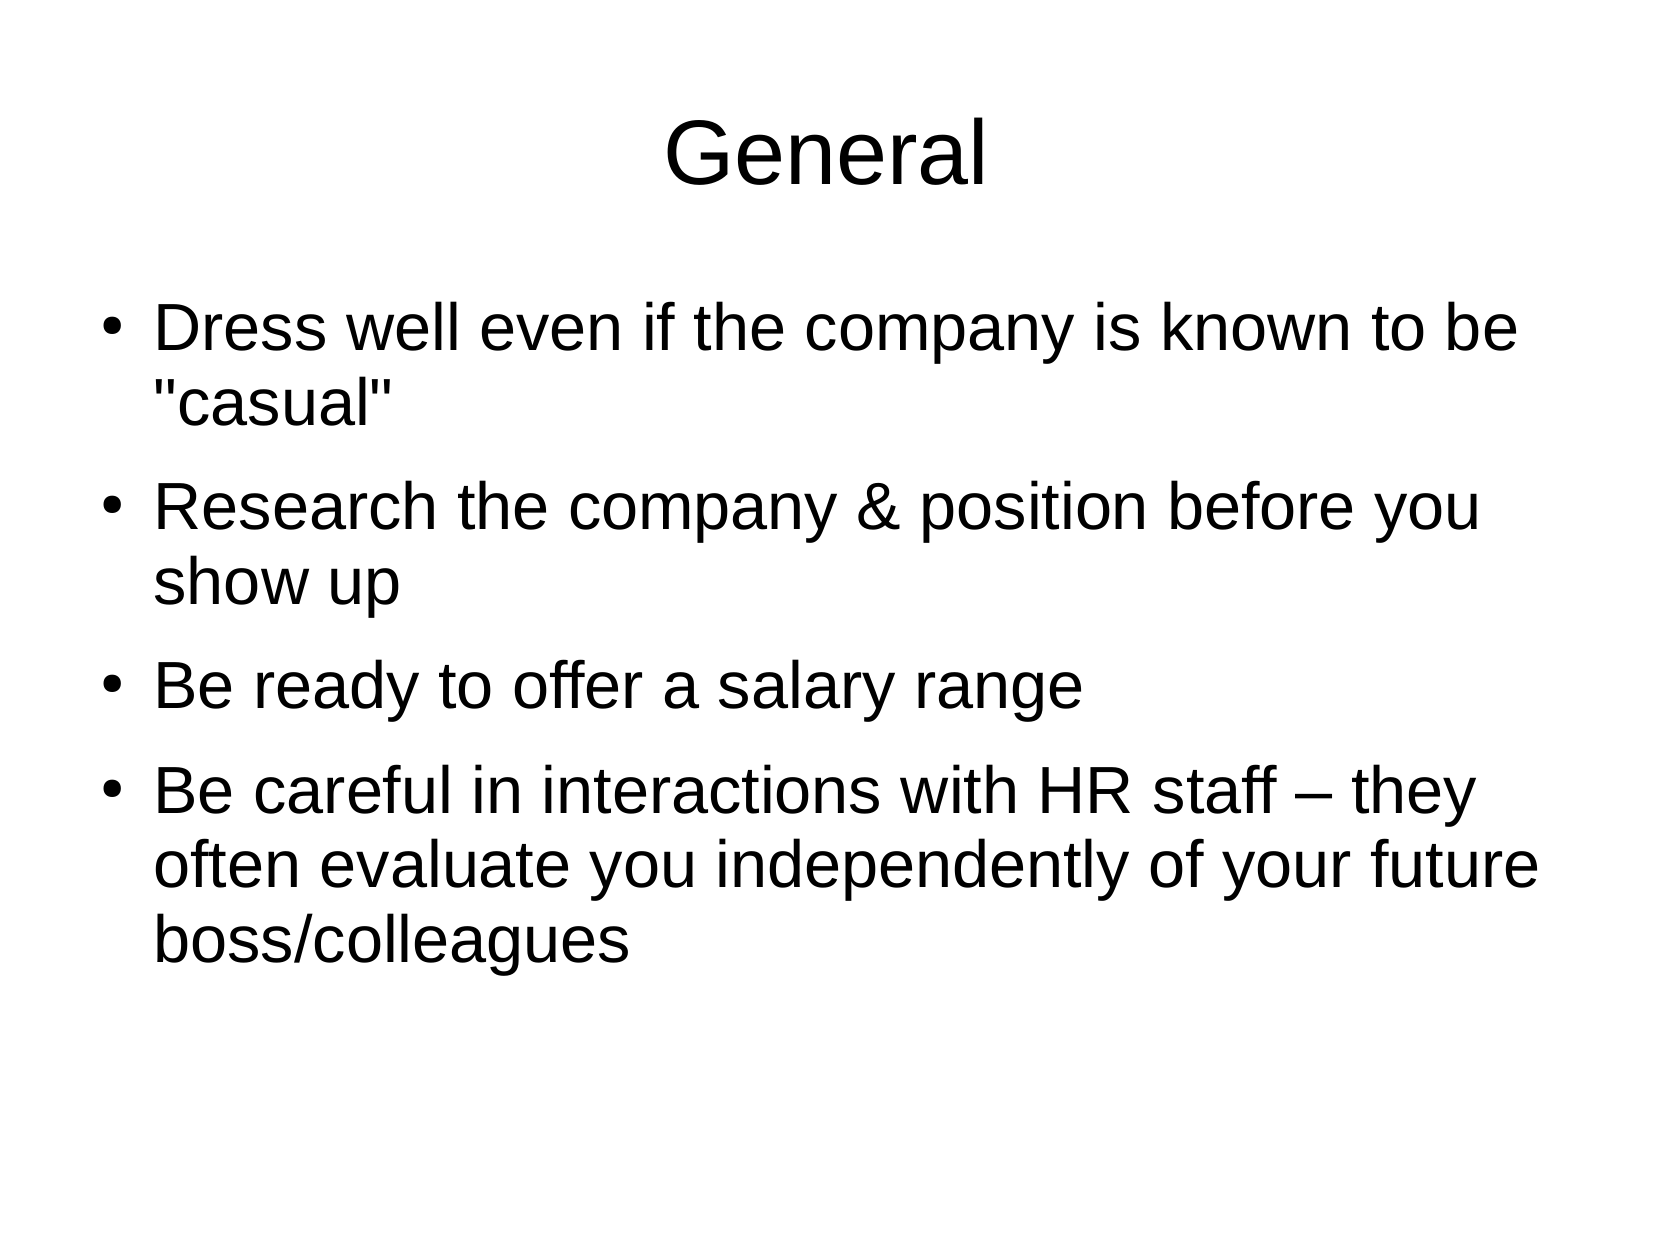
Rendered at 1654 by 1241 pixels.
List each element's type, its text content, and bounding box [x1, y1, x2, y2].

list Dress well even if the company is known to be "casual" Research the company & position before you show up Be ready to offer a salary range Be careful in interactions with HR staff – they often evaluate you independently of your future boss/colleagues [82, 290, 1571, 1094]
title General [82, 56, 1571, 250]
